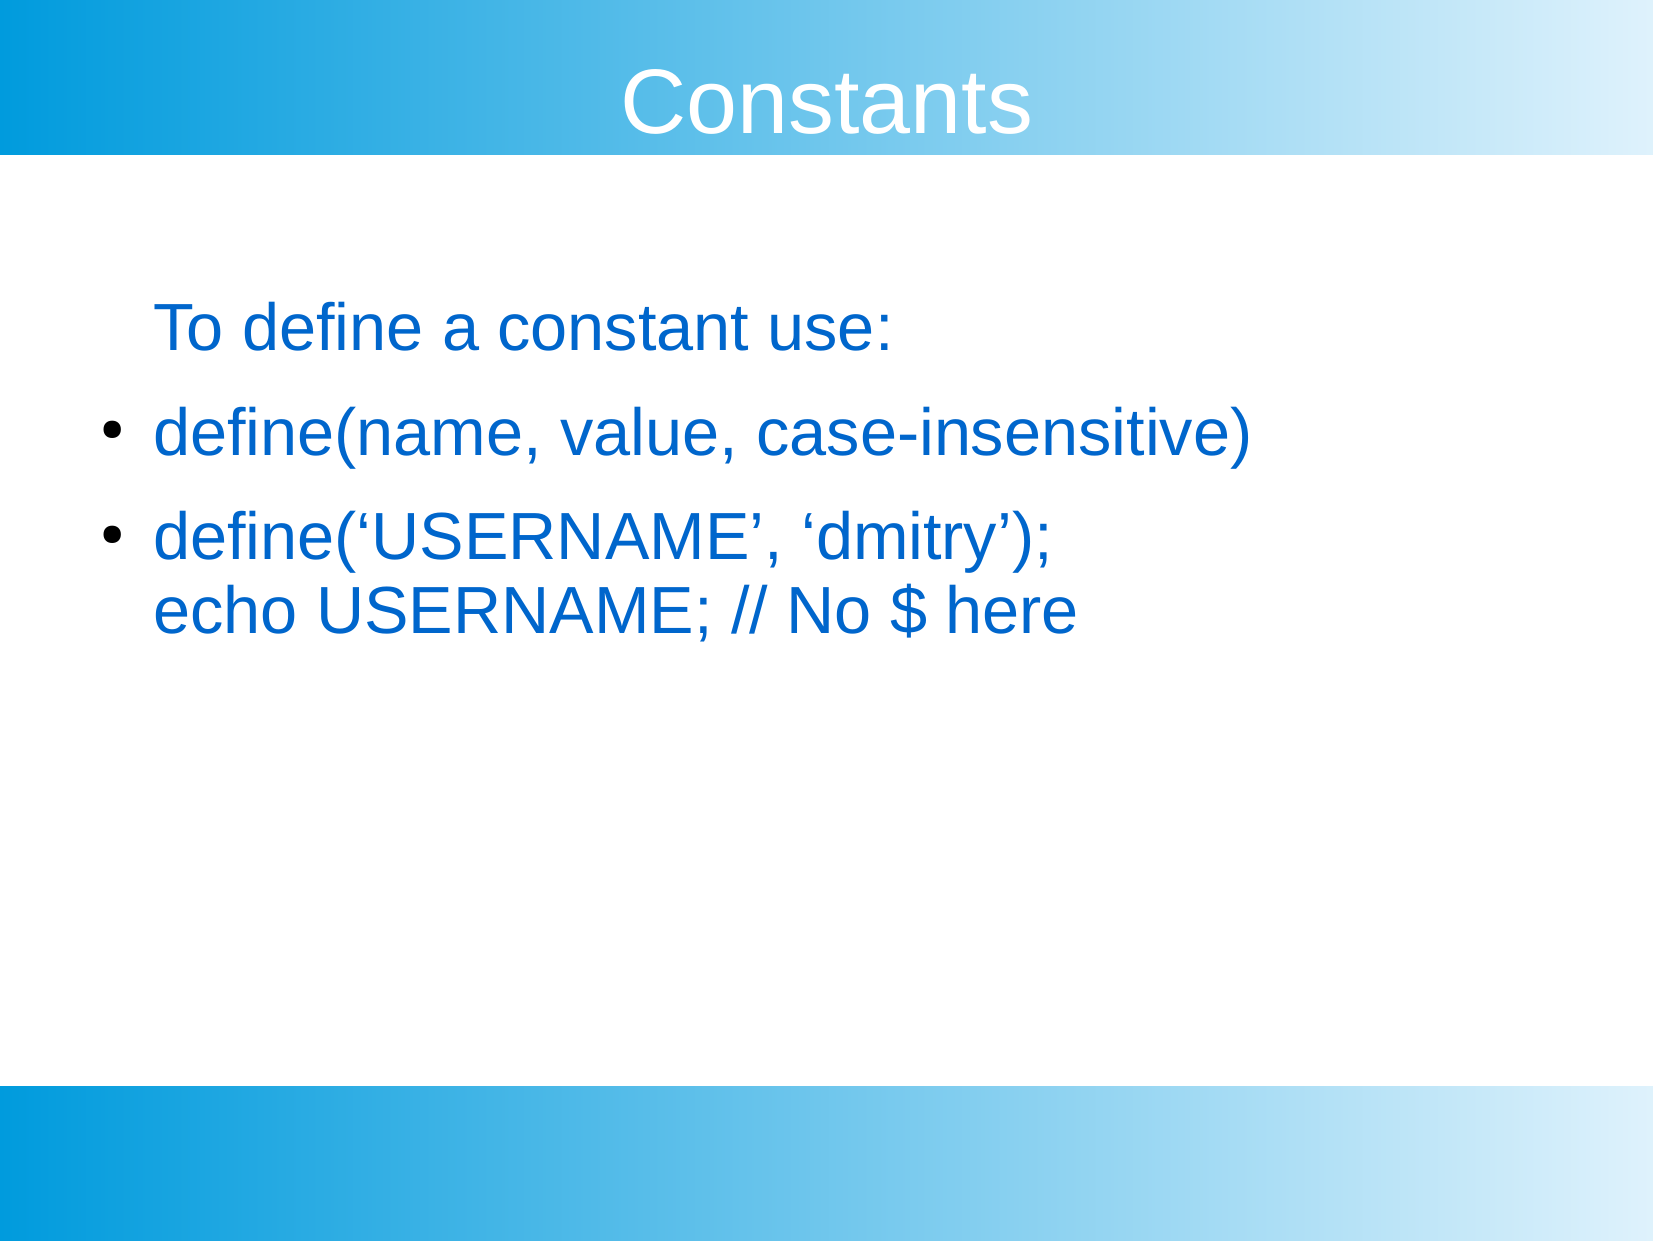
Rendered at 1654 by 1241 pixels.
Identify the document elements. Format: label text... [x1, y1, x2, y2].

list To define a constant use: define(name, value, case-insensitive) define(‘USERNAME’, ‘dmitry’); echo USERNAME; // No $ here [82, 290, 1571, 1010]
title Constants [82, 49, 1571, 155]
